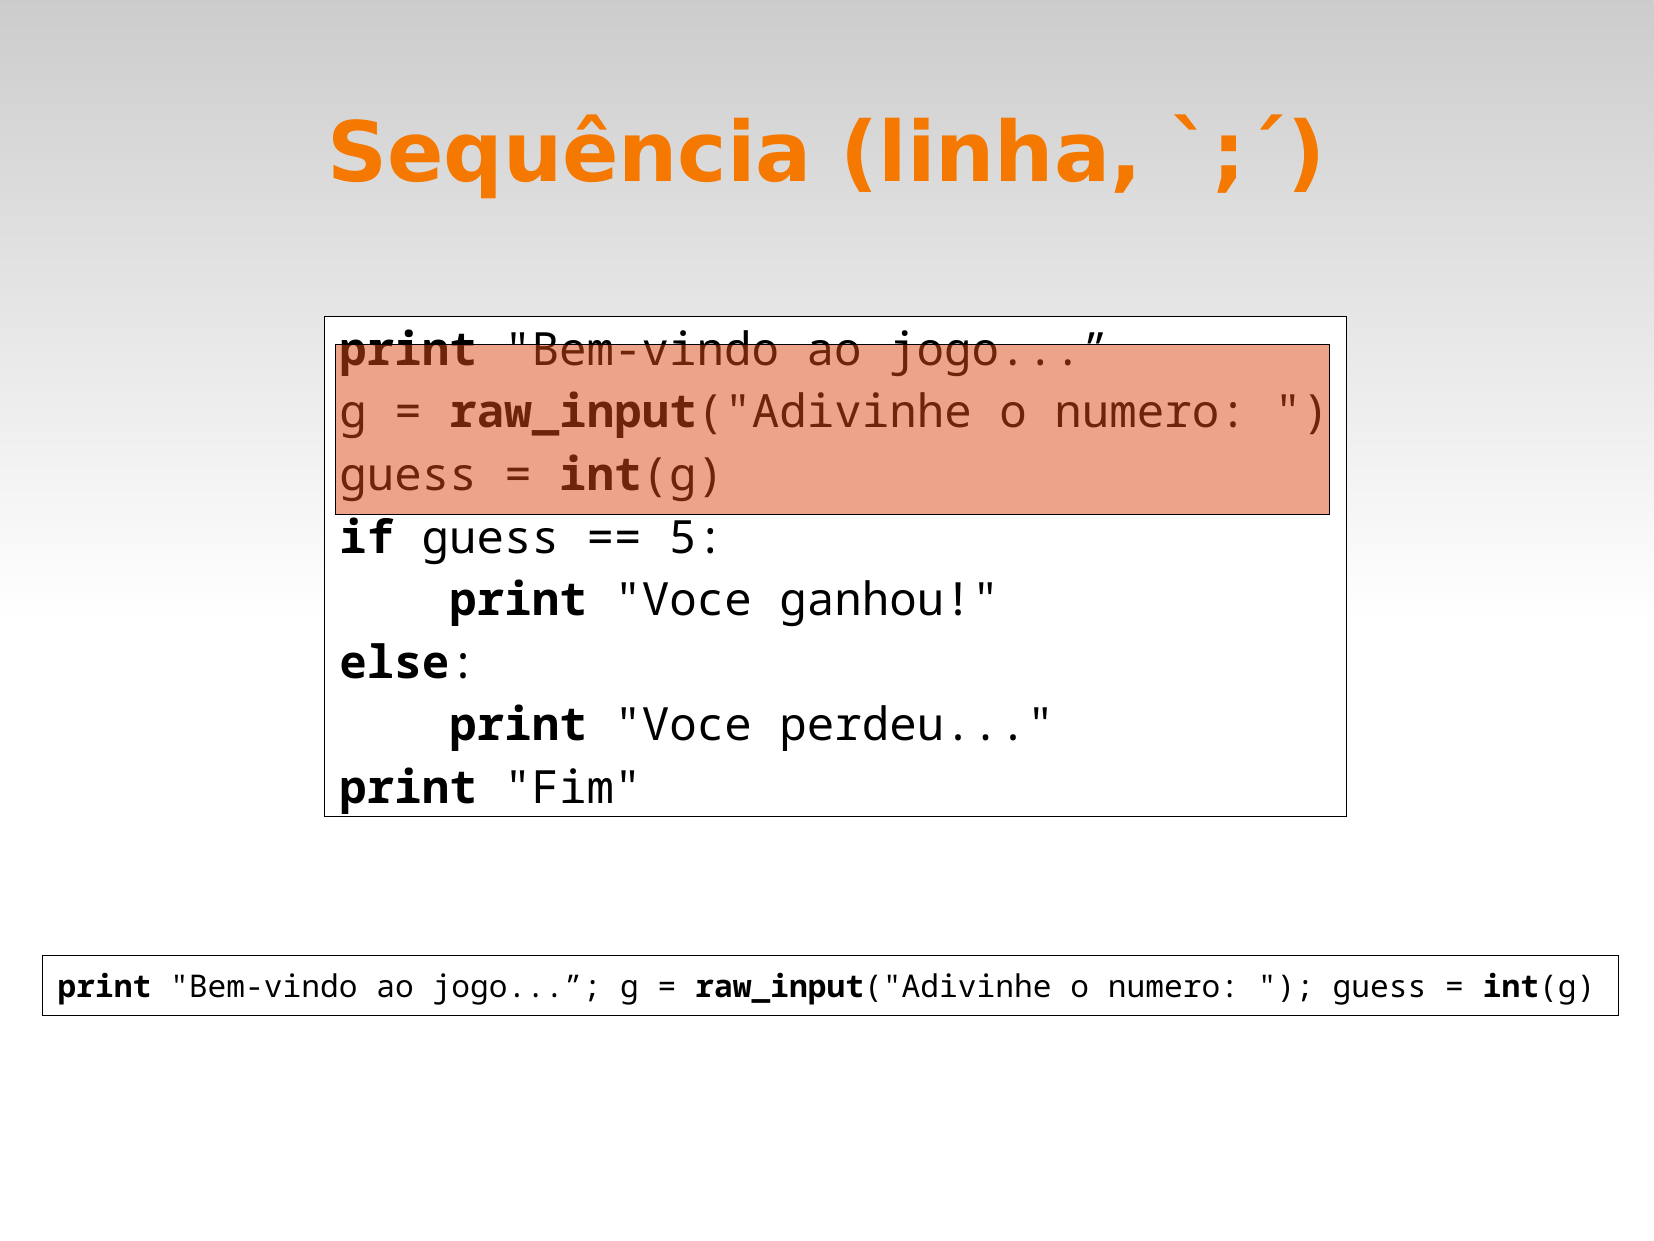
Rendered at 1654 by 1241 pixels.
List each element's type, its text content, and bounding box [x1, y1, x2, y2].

title Sequência (linha, `;´) [82, 49, 1571, 257]
text_box print "Bem-vindo ao jogo...”; g = raw_input("Adivinhe o numero: "); guess = int(g) [42, 955, 1619, 1016]
text_box [335, 344, 1330, 515]
text_box print "Bem-vindo ao jogo...” g = raw_input("Adivinhe o numero: ") guess = int(g) if guess == 5: print "Voce ganhou!" else: print "Voce perdeu..." print "Fim" [324, 329, 1347, 804]
